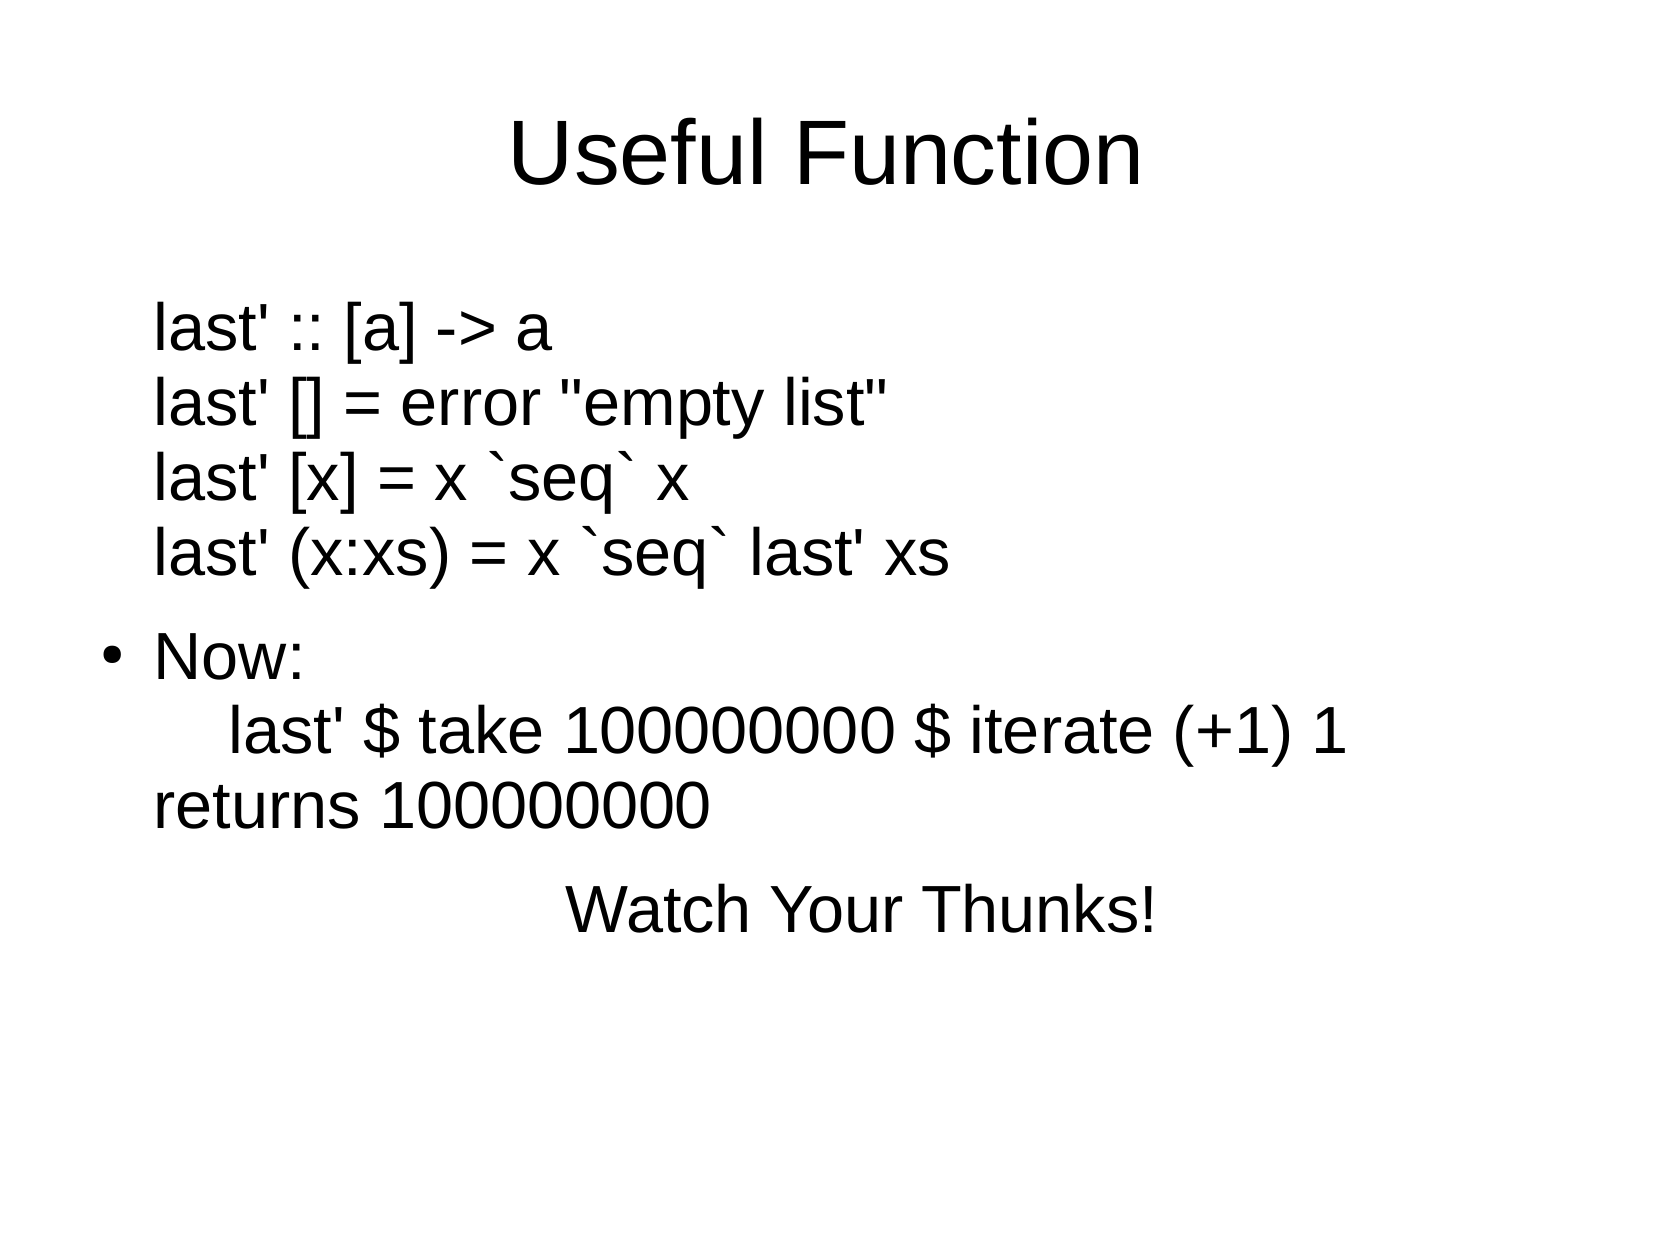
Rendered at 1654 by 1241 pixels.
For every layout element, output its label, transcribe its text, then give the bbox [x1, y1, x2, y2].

list last' :: [a] -> a last' [] = error "empty list" last' [x] = x `seq` x last' (x:xs) = x `seq` last' xs Now: last' $ take 100000000 $ iterate (+1) 1 returns 100000000 Watch Your Thunks! [82, 290, 1571, 1010]
title Useful Function [82, 49, 1571, 257]
